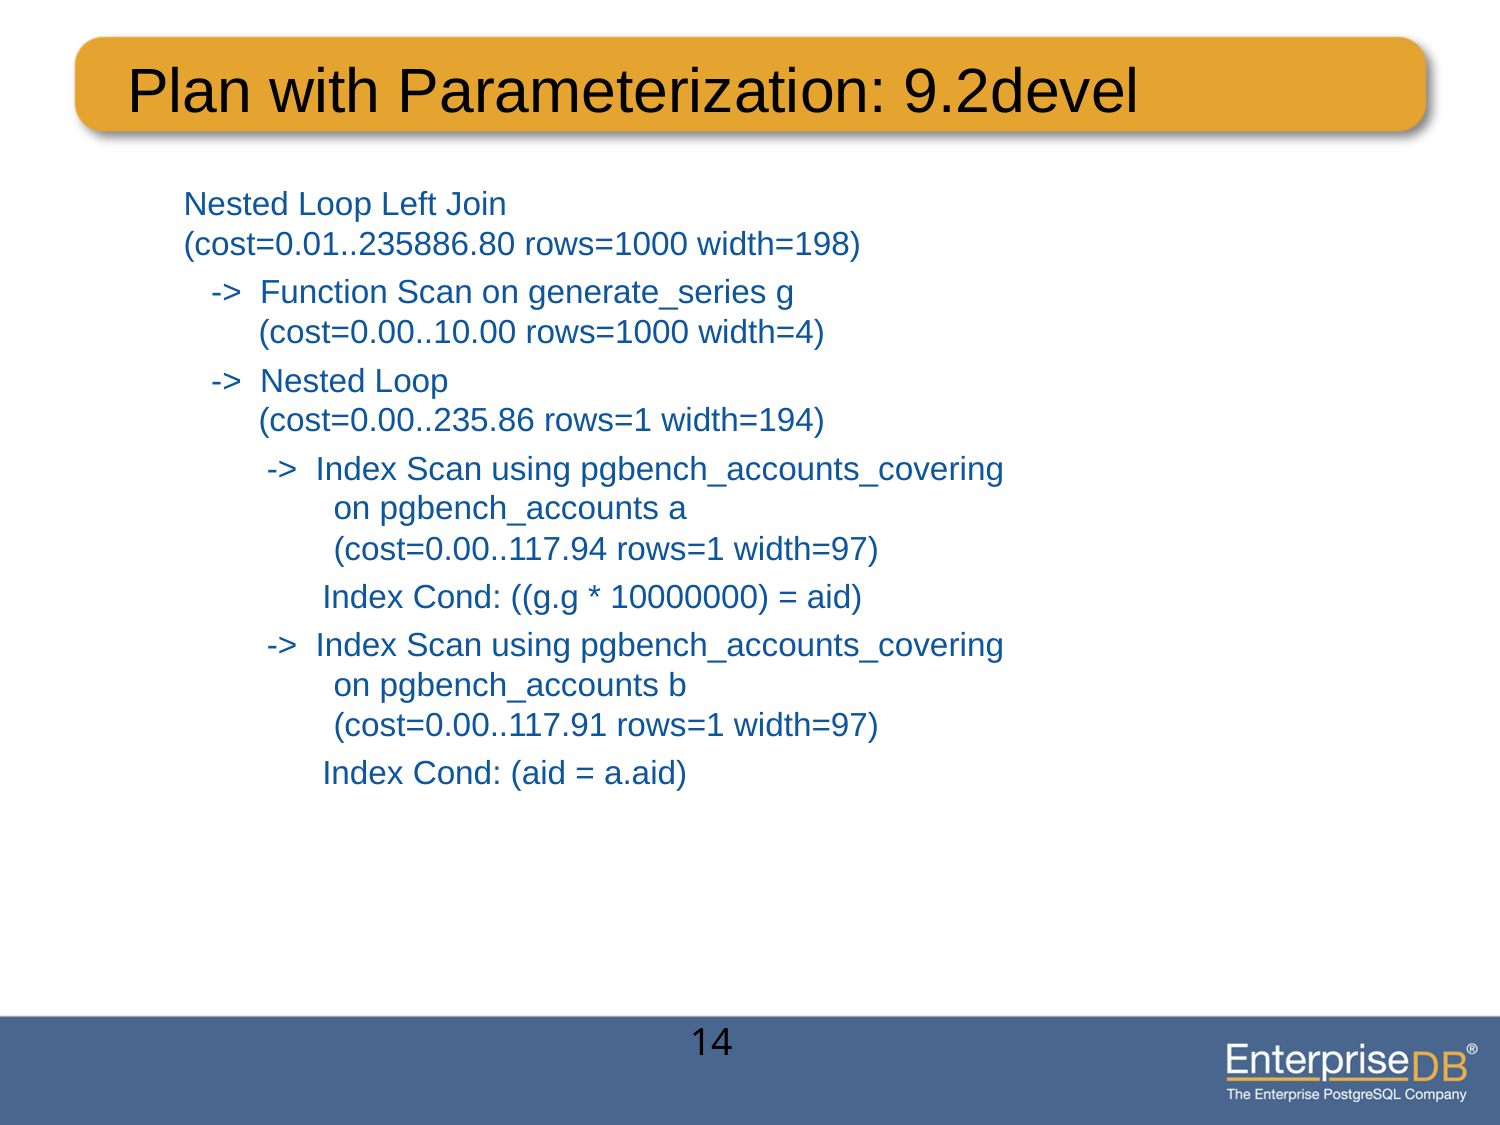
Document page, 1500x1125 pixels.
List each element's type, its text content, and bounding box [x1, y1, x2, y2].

picture [0, 0, 1500, 1125]
slide_number <number> [675, 1010, 825, 1125]
title Plan with Parameterization: 9.2devel [112, 37, 1388, 138]
list Nested Loop Left Join (cost=0.01..235886.80 rows=1000 width=198) -> Function Scan on generate_series g (cost=0.00..10.00 rows=1000 width=4) -> Nested Loop (cost=0.00..235.86 rows=1 width=194) -> Index Scan using pgbench_accounts_covering on pgbench_accounts a (cost=0.00..117.94 rows=1 width=97) Index Cond: ((g.g * 10000000) = aid) -> Index Scan using pgbench_accounts_covering on pgbench_accounts b (cost=0.00..117.91 rows=1 width=97) Index Cond: (aid = a.aid) [112, 174, 1388, 963]
